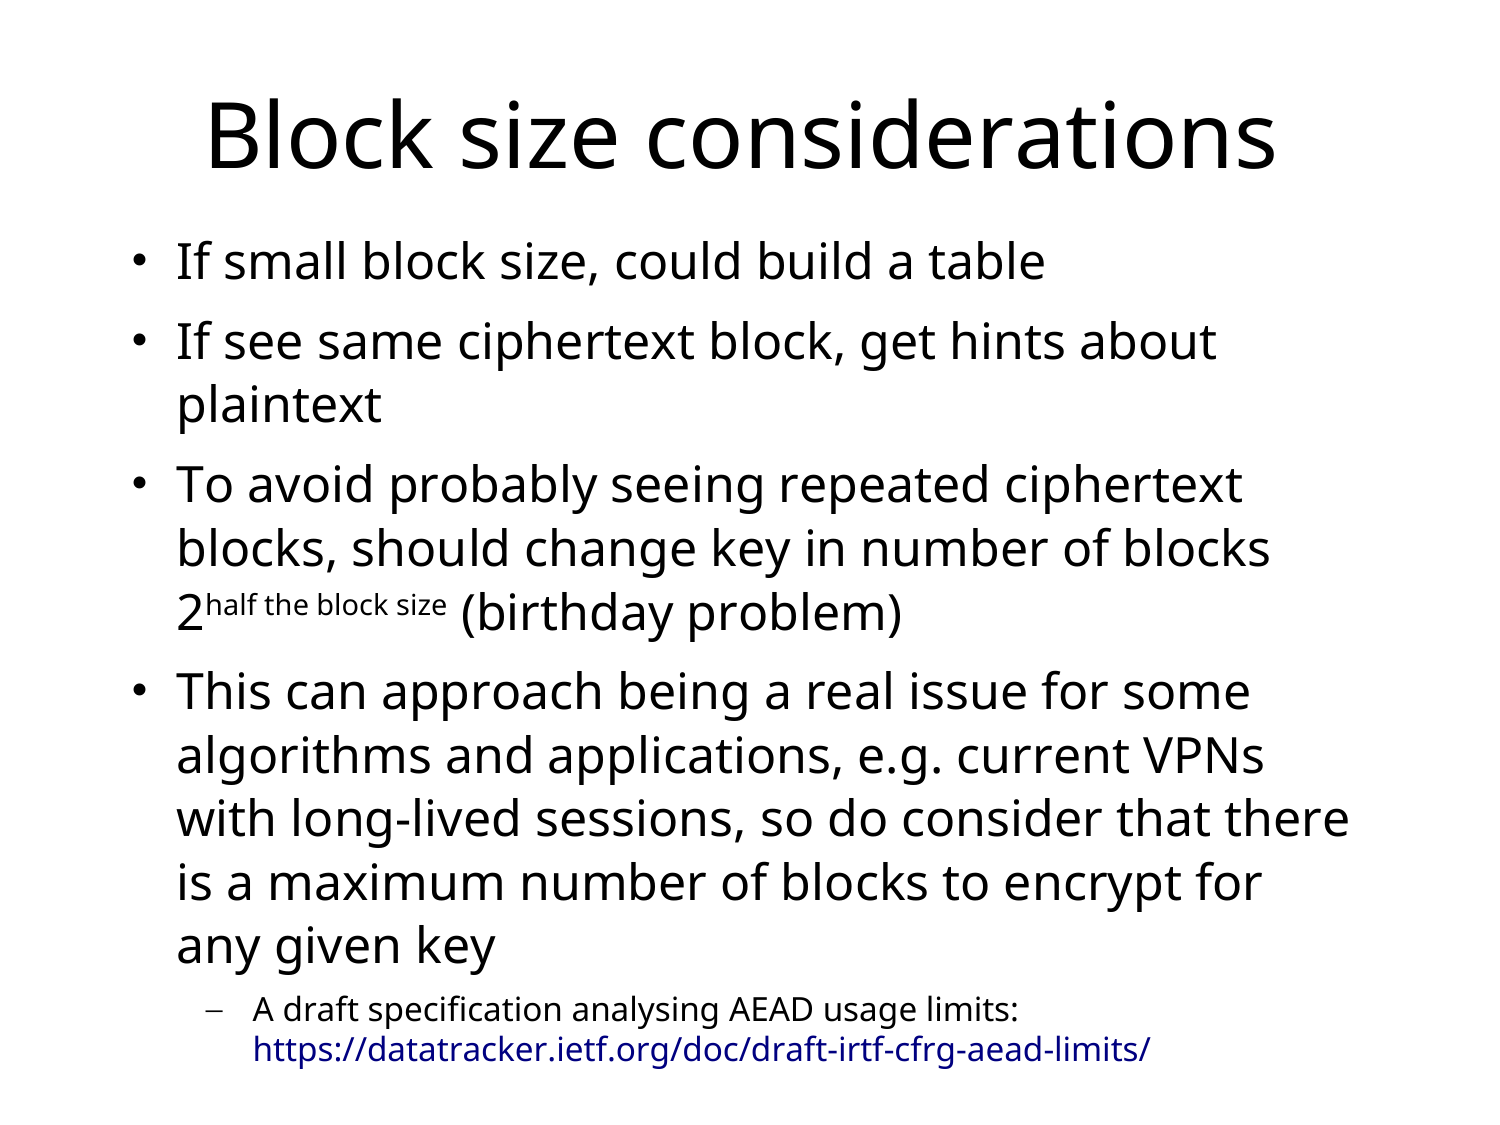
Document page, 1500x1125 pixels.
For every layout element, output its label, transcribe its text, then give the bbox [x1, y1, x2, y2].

title Block size considerations [111, 39, 1372, 224]
list If small block size, could build a table If see same ciphertext block, get hints about plaintext To avoid probably seeing repeated ciphertext blocks, should change key in number of blocks 2half the block size (birthday problem) This can approach being a real issue for some algorithms and applications, e.g. current VPNs with long-lived sessions, so do consider that there is a maximum number of blocks to encrypt for any given key A draft specification analysing AEAD usage limits:https://datatracker.ietf.org/doc/draft-irtf-cfrg-aead-limits/ [115, 221, 1375, 1125]
